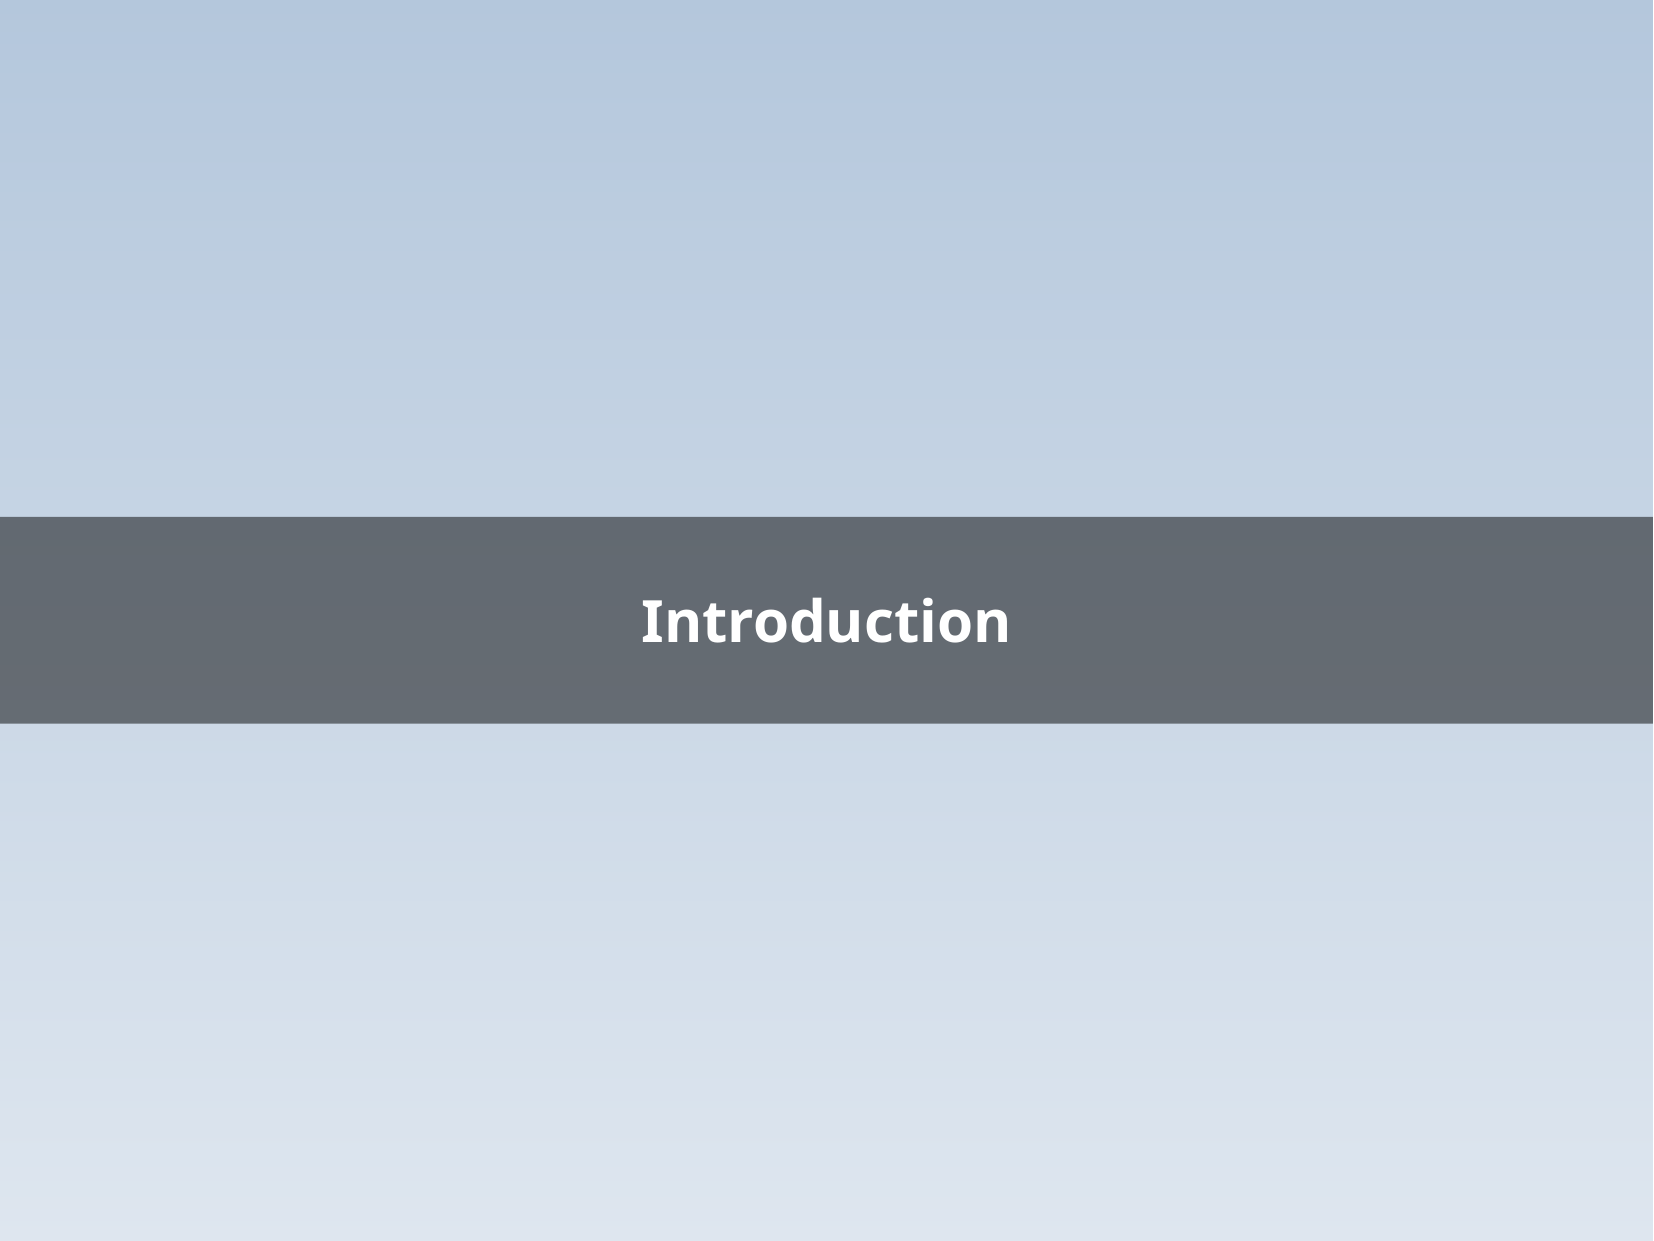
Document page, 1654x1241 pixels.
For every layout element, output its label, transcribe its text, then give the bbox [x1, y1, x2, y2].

title Introduction [58, 546, 1594, 695]
